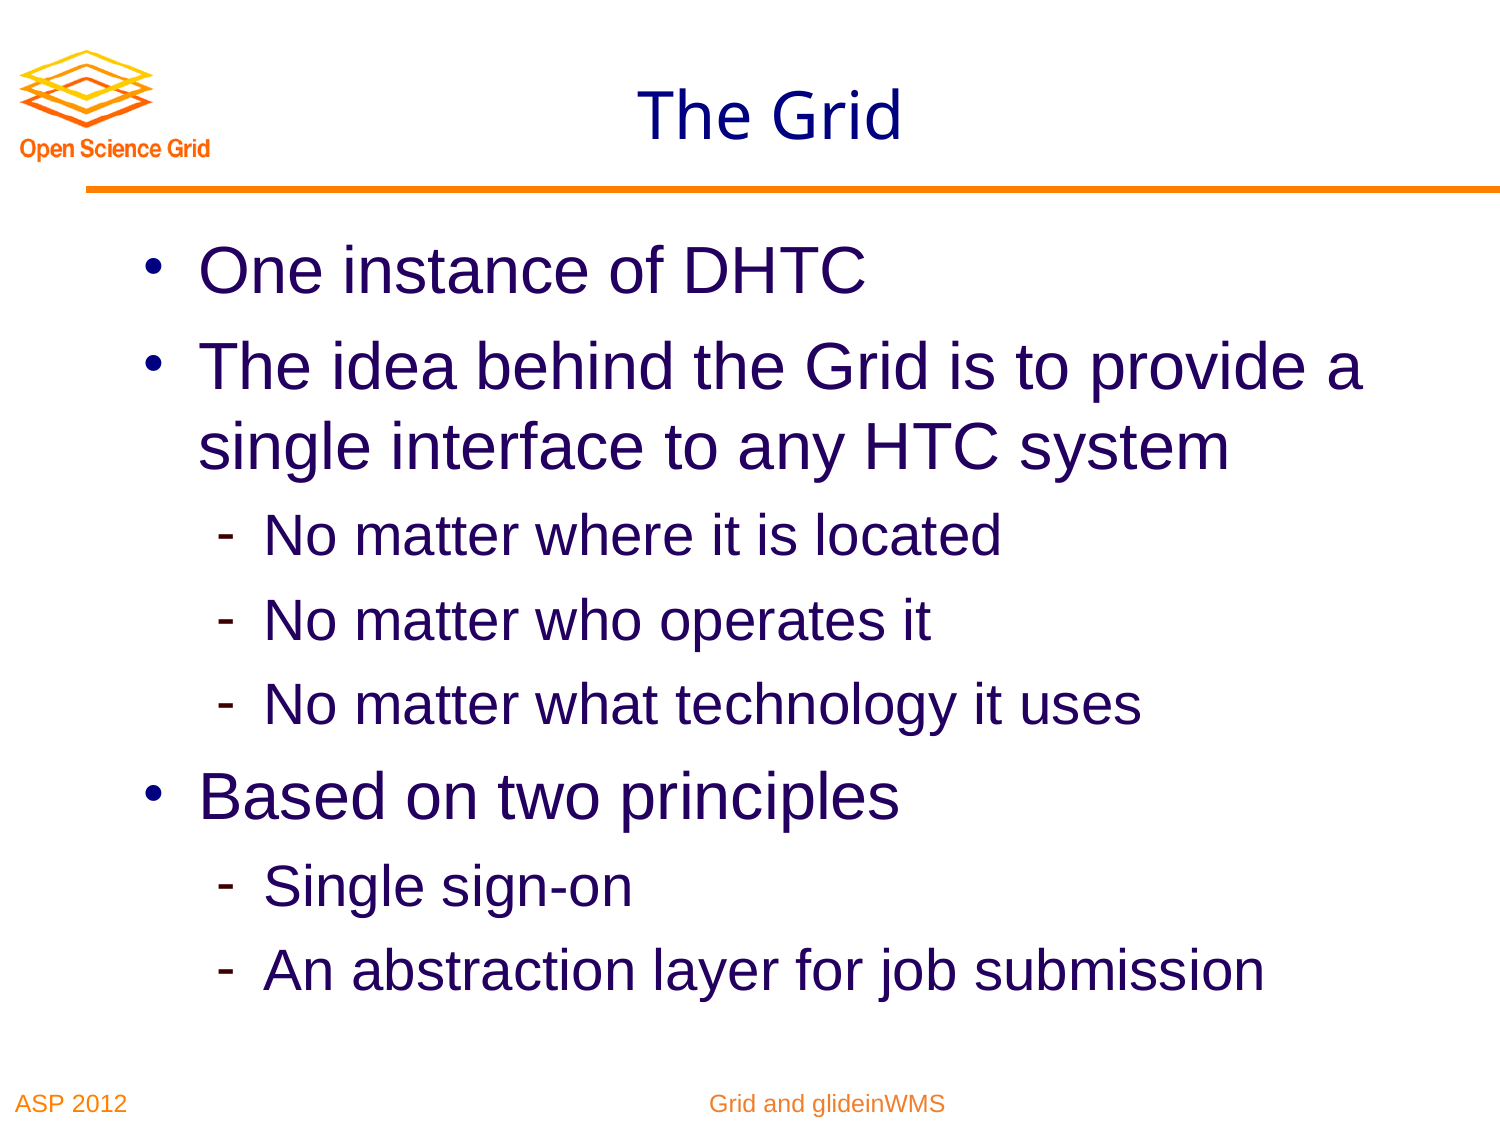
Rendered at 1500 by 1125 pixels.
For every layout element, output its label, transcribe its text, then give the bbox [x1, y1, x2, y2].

picture [0, 27, 201, 179]
list One instance of DHTC The idea behind the Grid is to provide a single interface to any HTC system No matter where it is located No matter who operates it No matter what technology it uses Based on two principles Single sign-on An abstraction layer for job submission [127, 218, 1403, 962]
title The Grid [201, 18, 1342, 207]
